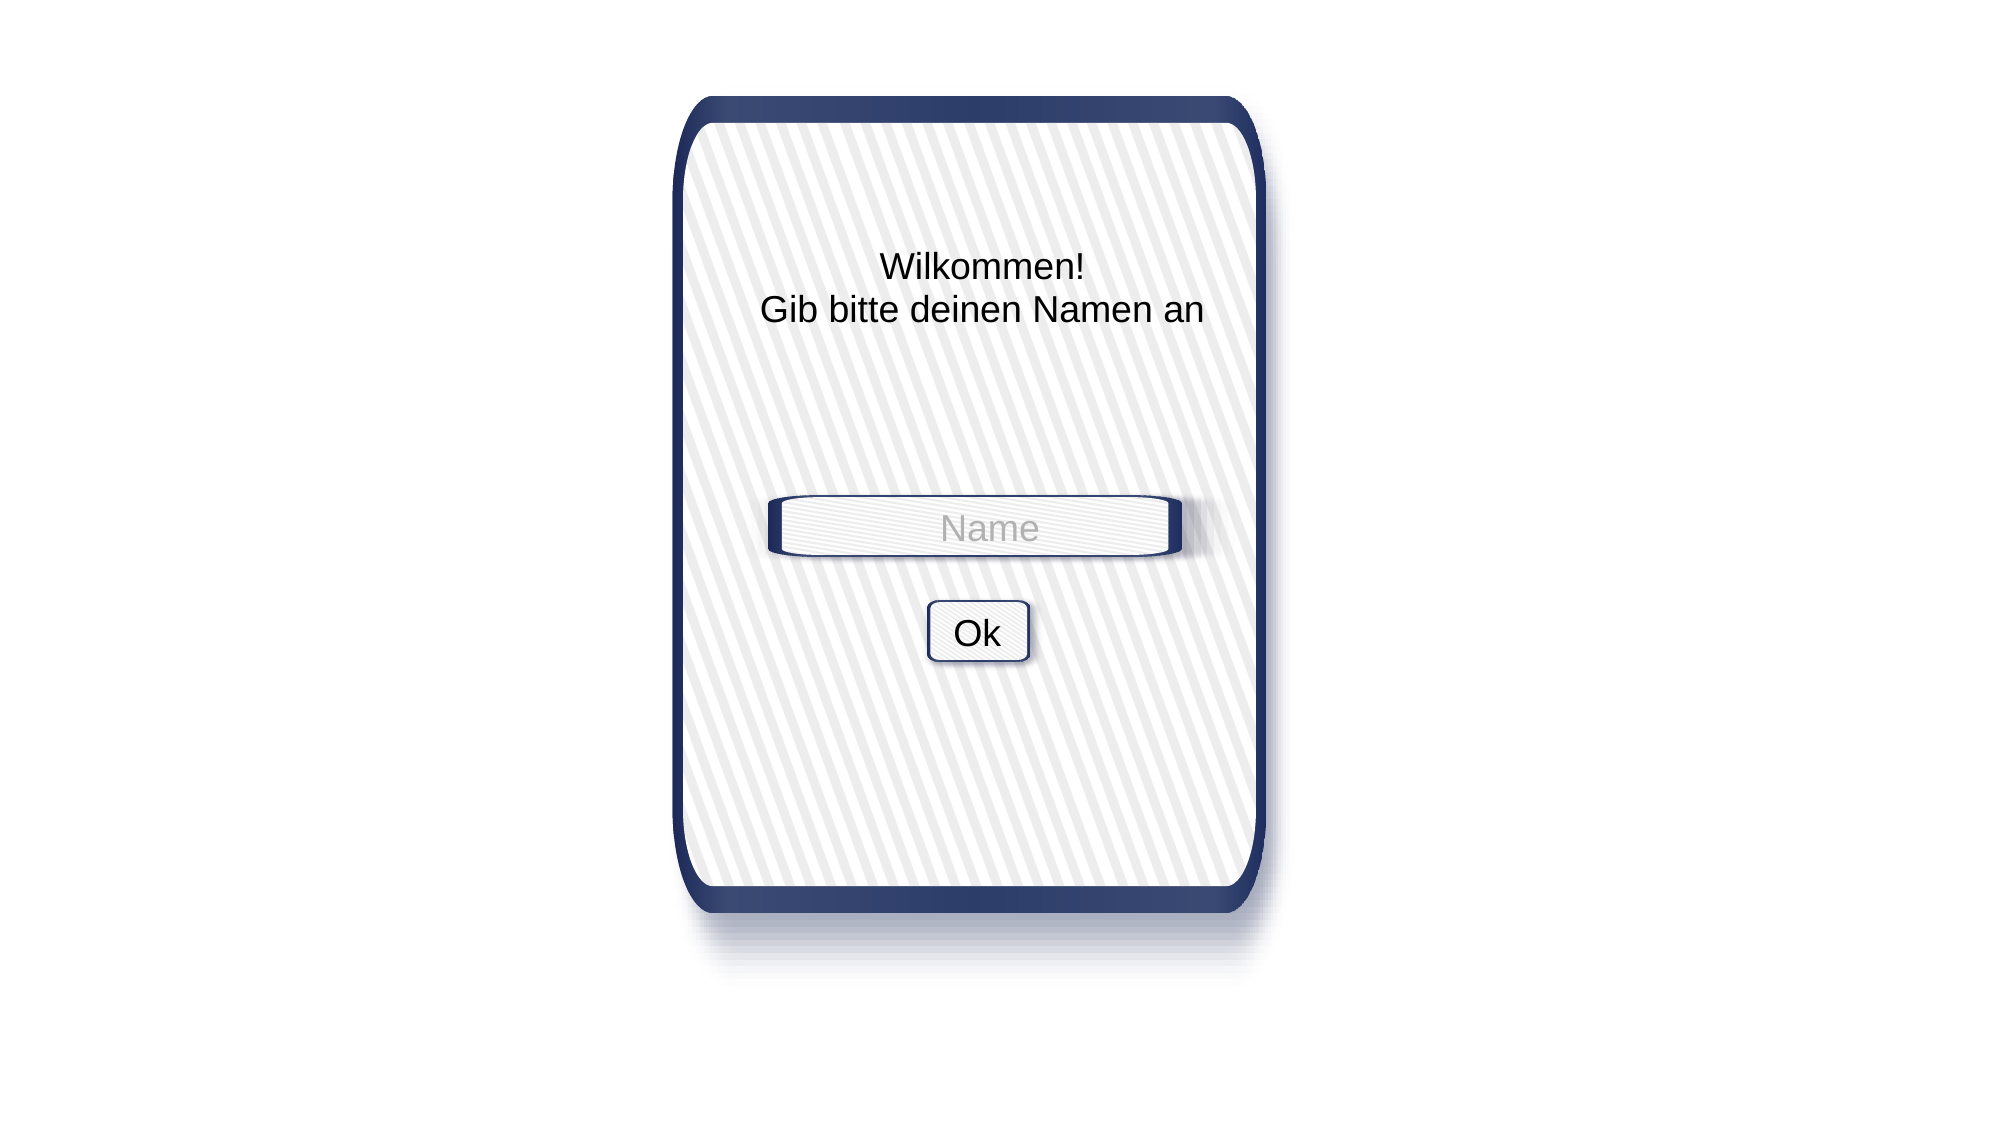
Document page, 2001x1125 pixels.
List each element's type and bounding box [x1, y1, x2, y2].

picture [645, 45, 1321, 1036]
